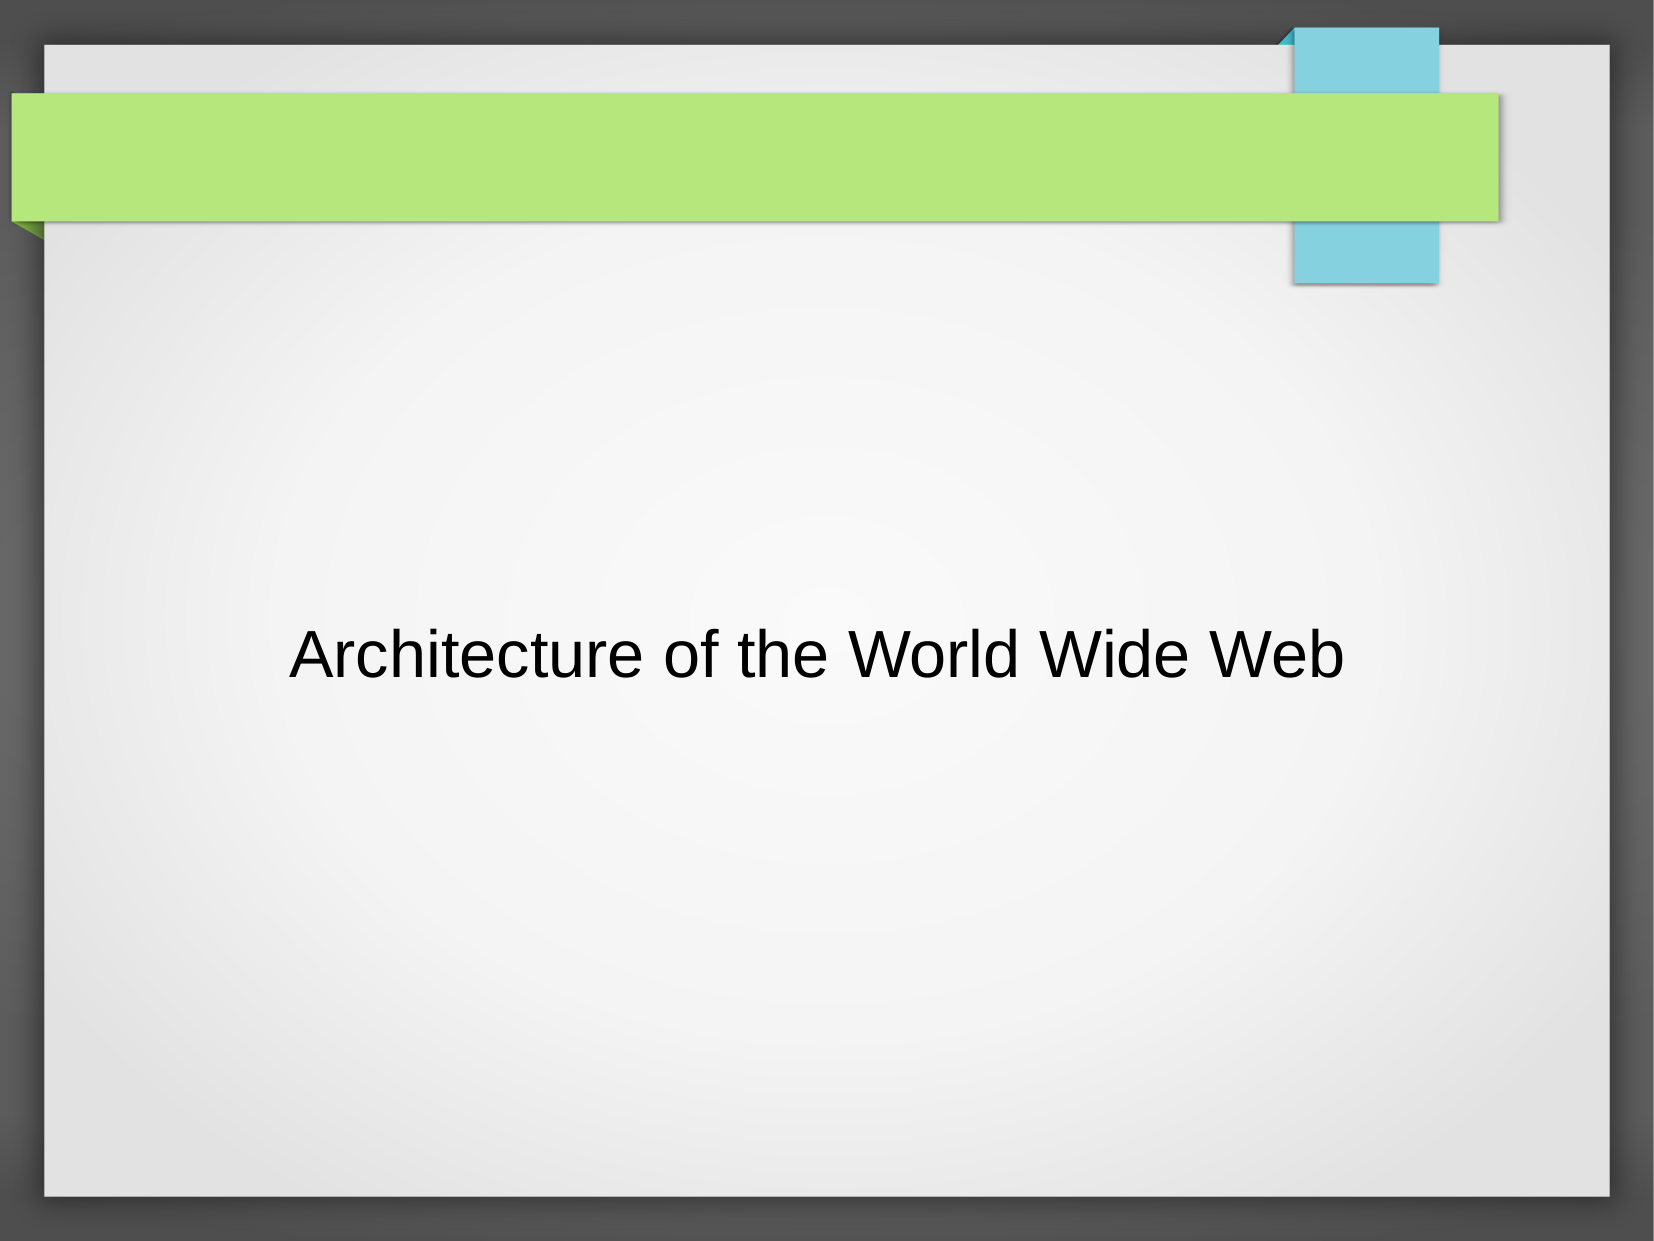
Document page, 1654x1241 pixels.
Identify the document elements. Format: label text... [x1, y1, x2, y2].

picture [0, 0, 1654, 1241]
subtitle Architecture of the World Wide Web [82, 295, 1571, 1015]
